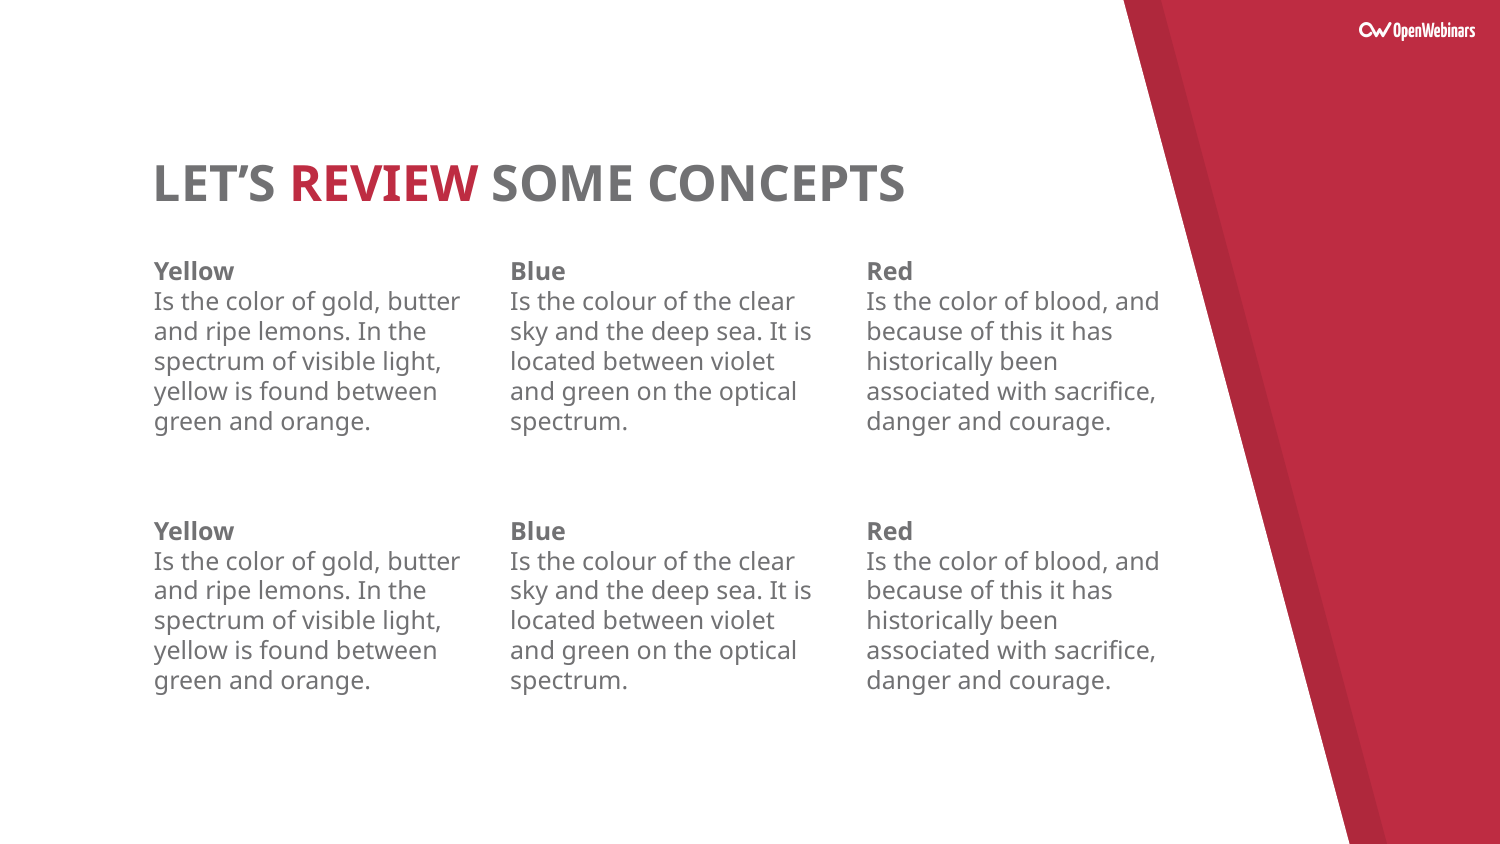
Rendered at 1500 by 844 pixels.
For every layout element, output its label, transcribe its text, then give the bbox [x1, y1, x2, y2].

list Blue Is the colour of the clear sky and the deep sea. It is located between violet and green on the optical spectrum. [495, 500, 834, 715]
list Blue Is the colour of the clear sky and the deep sea. It is located between violet and green on the optical spectrum. [495, 240, 834, 455]
picture [1359, 22, 1475, 41]
list Yellow Is the color of gold, butter and ripe lemons. In the spectrum of visible light, yellow is found between green and orange. [139, 240, 478, 455]
list Yellow Is the color of gold, butter and ripe lemons. In the spectrum of visible light, yellow is found between green and orange. [139, 500, 478, 715]
list Red Is the color of blood, and because of this it has historically been associated with sacrifice, danger and courage. [851, 240, 1191, 455]
list Red Is the color of blood, and because of this it has historically been associated with sacrifice, danger and courage. [851, 500, 1191, 715]
title LET’S REVIEW SOME CONCEPTS [137, 159, 926, 227]
